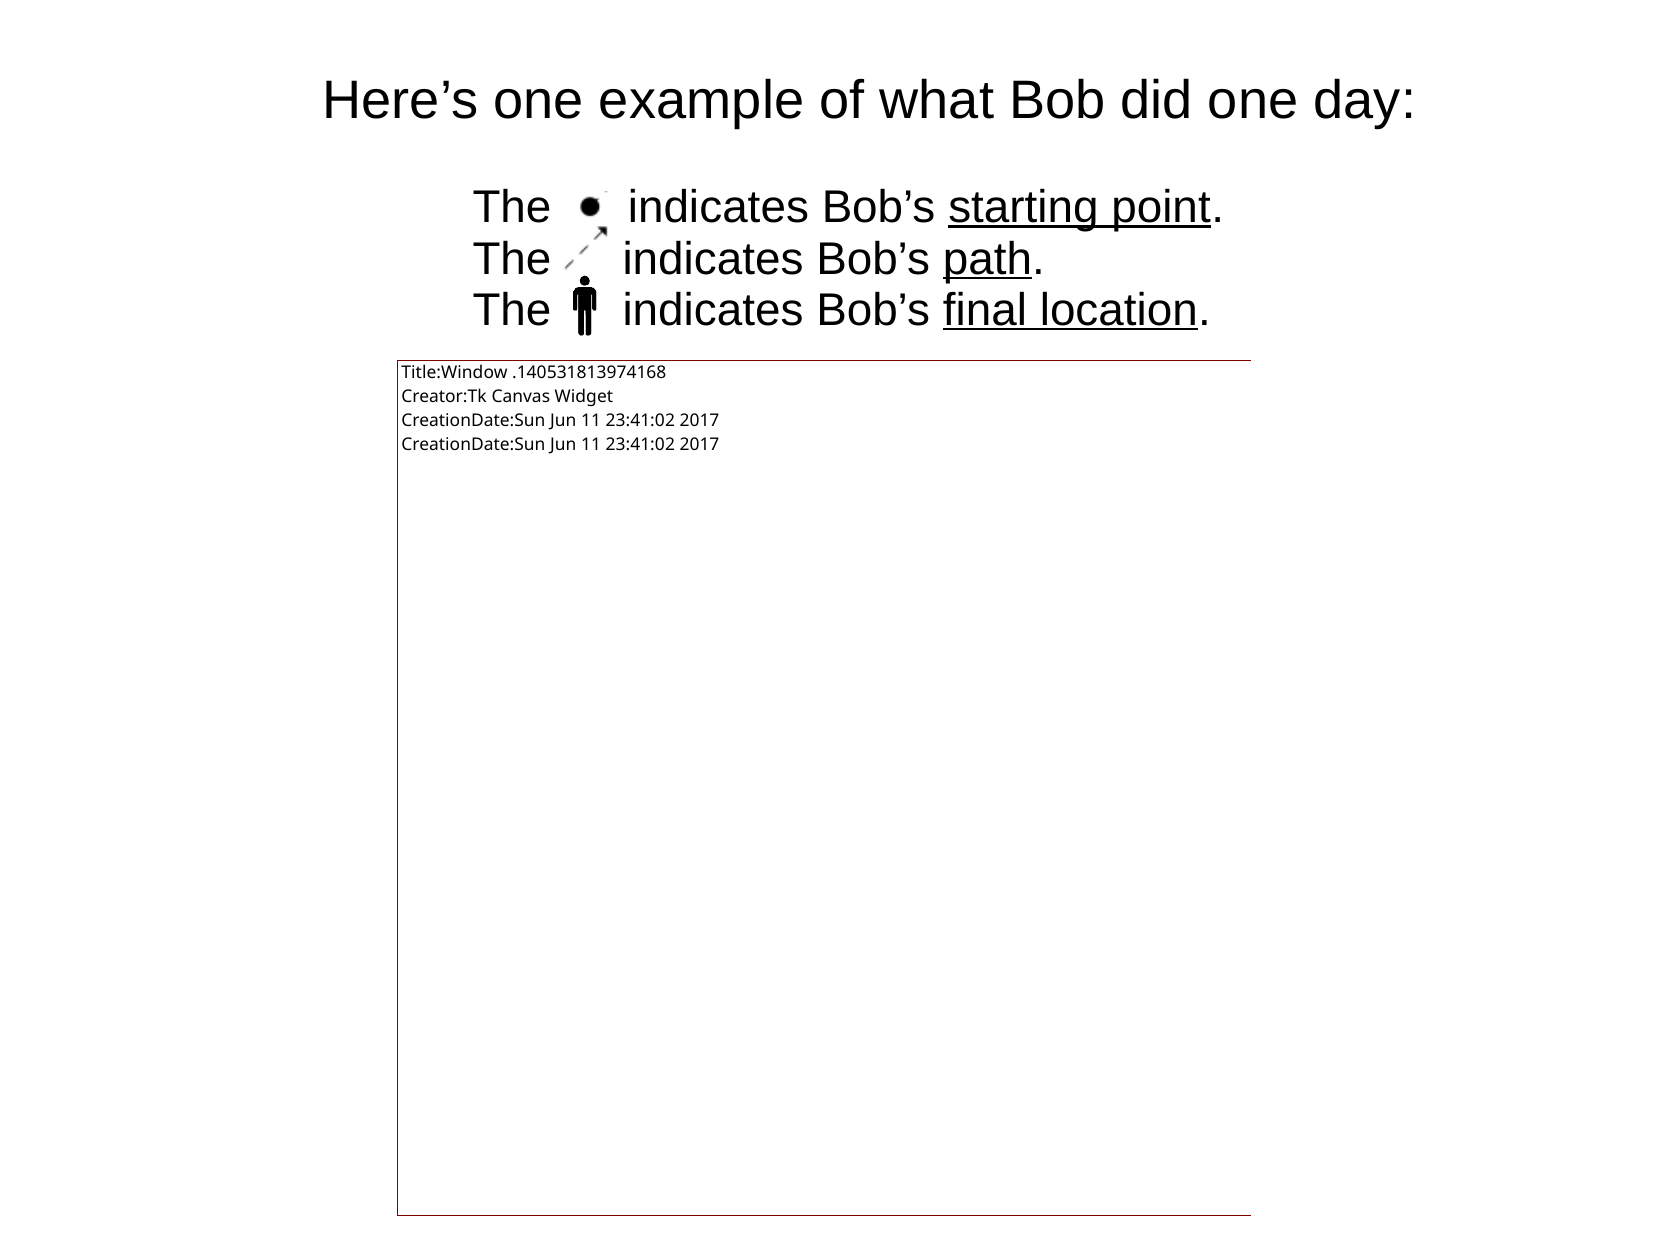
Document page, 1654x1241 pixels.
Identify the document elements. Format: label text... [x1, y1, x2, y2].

picture [554, 275, 615, 336]
picture [395, 358, 1251, 1216]
picture [554, 191, 609, 271]
text_box Here’s one example of what Bob did one day: The indicates Bob’s starting point. The indicates Bob’s path. The indicates Bob’s final location. [307, 11, 1523, 856]
